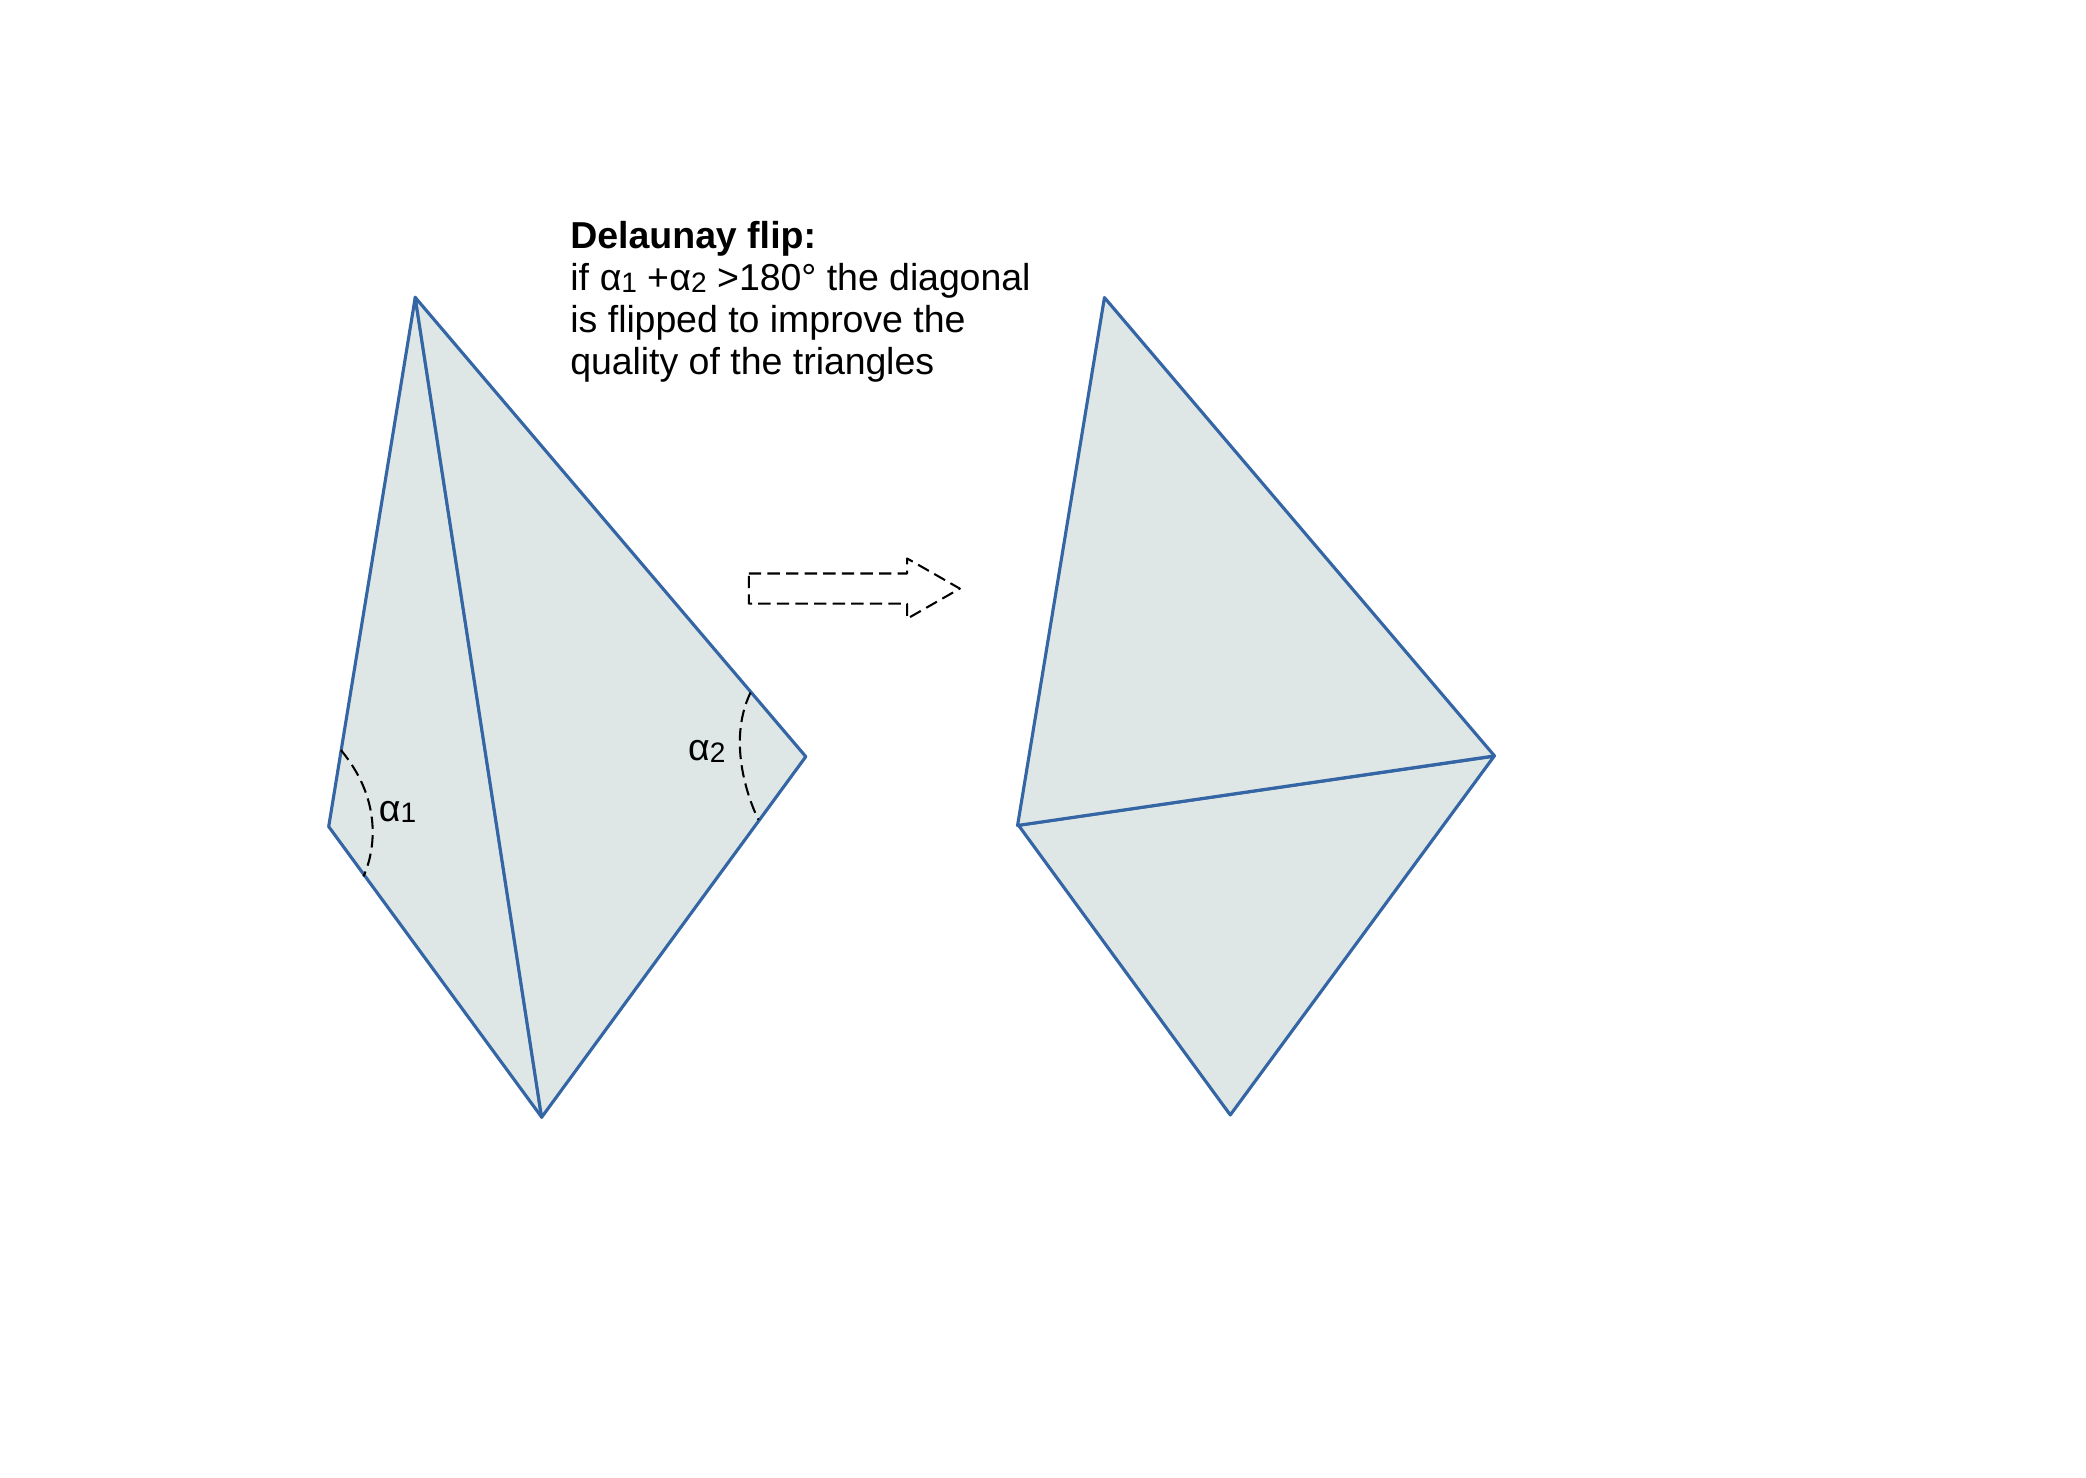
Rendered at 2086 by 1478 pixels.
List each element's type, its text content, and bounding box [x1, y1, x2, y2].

text_box [328, 297, 806, 1118]
text_box α2 [673, 719, 755, 784]
text_box α1 [364, 779, 446, 844]
text_box Delaunay flip: if α1 +α2 >180° the diagonal is flipped to improve the quality of the triangles [555, 207, 1076, 421]
text_box [1017, 297, 1495, 1115]
